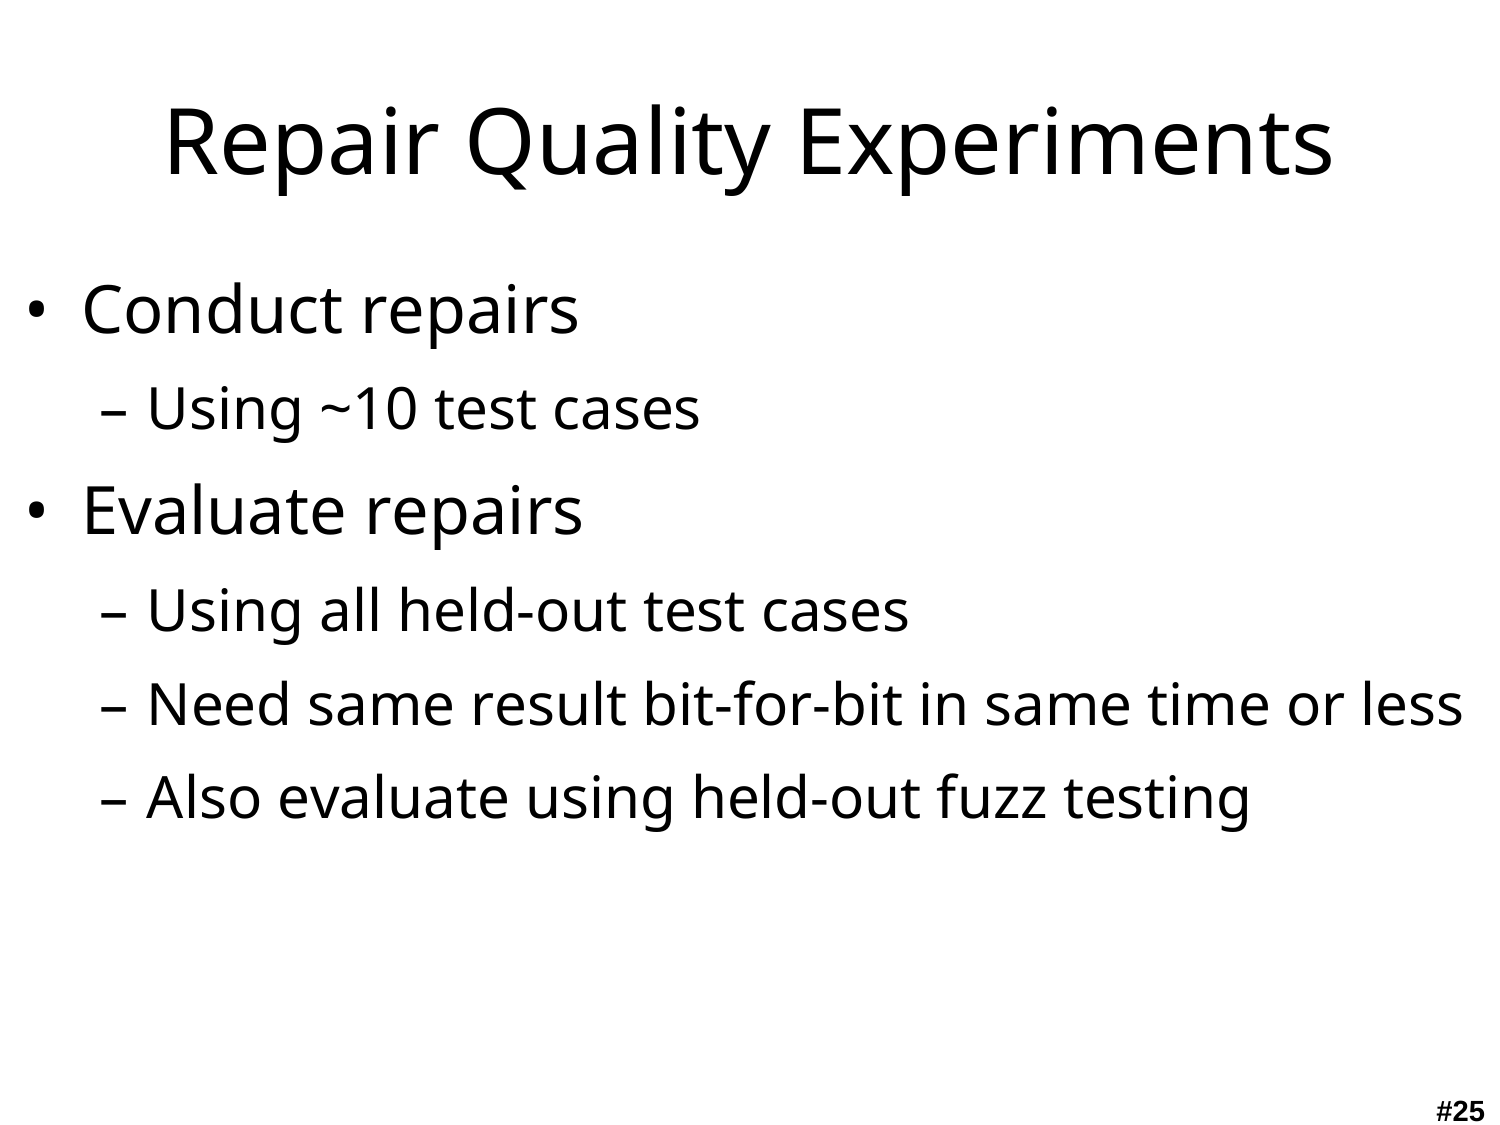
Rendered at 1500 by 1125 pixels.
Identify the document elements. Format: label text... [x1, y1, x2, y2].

title Repair Quality Experiments [24, 45, 1476, 233]
list Conduct repairs Using ~10 test cases Evaluate repairs Using all held-out test cases Need same result bit-for-bit in same time or less Also evaluate using held-out fuzz testing [24, 262, 1476, 1101]
